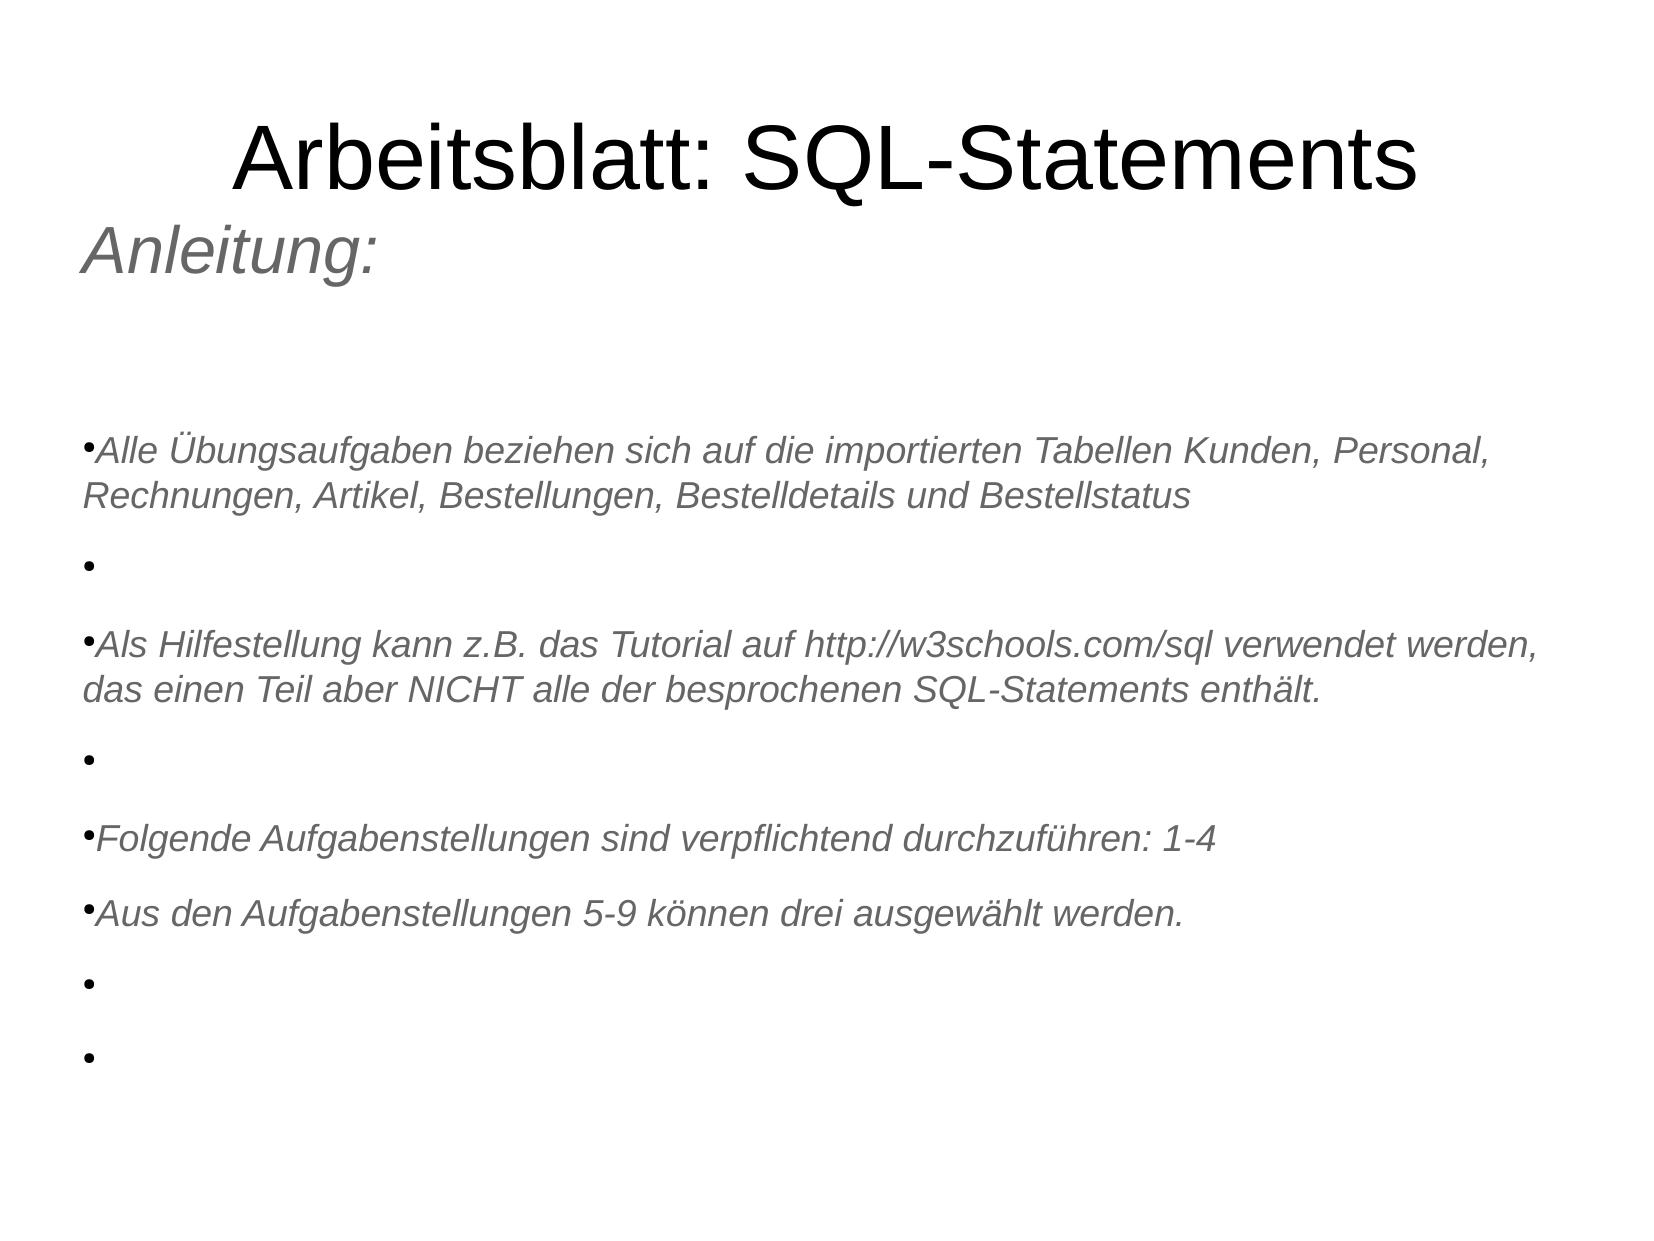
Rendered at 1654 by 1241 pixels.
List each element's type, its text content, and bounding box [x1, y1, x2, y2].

title Arbeitsblatt: SQL-Statements [82, 49, 1571, 257]
subtitle Anleitung: Alle Übungsaufgaben beziehen sich auf die importierten Tabellen Kunden, Personal, Rechnungen, Artikel, Bestellungen, Bestelldetails und Bestellstatus Als Hilfestellung kann z.B. das Tutorial auf http://w3schools.com/sql verwendet werden, das einen Teil aber NICHT alle der besprochenen SQL-Statements enthält. Folgende Aufgabenstellungen sind verpflichtend durchzuführen: 1-4 Aus den Aufgabenstellungen 5-9 können drei ausgewählt werden. [82, 290, 1571, 1109]
